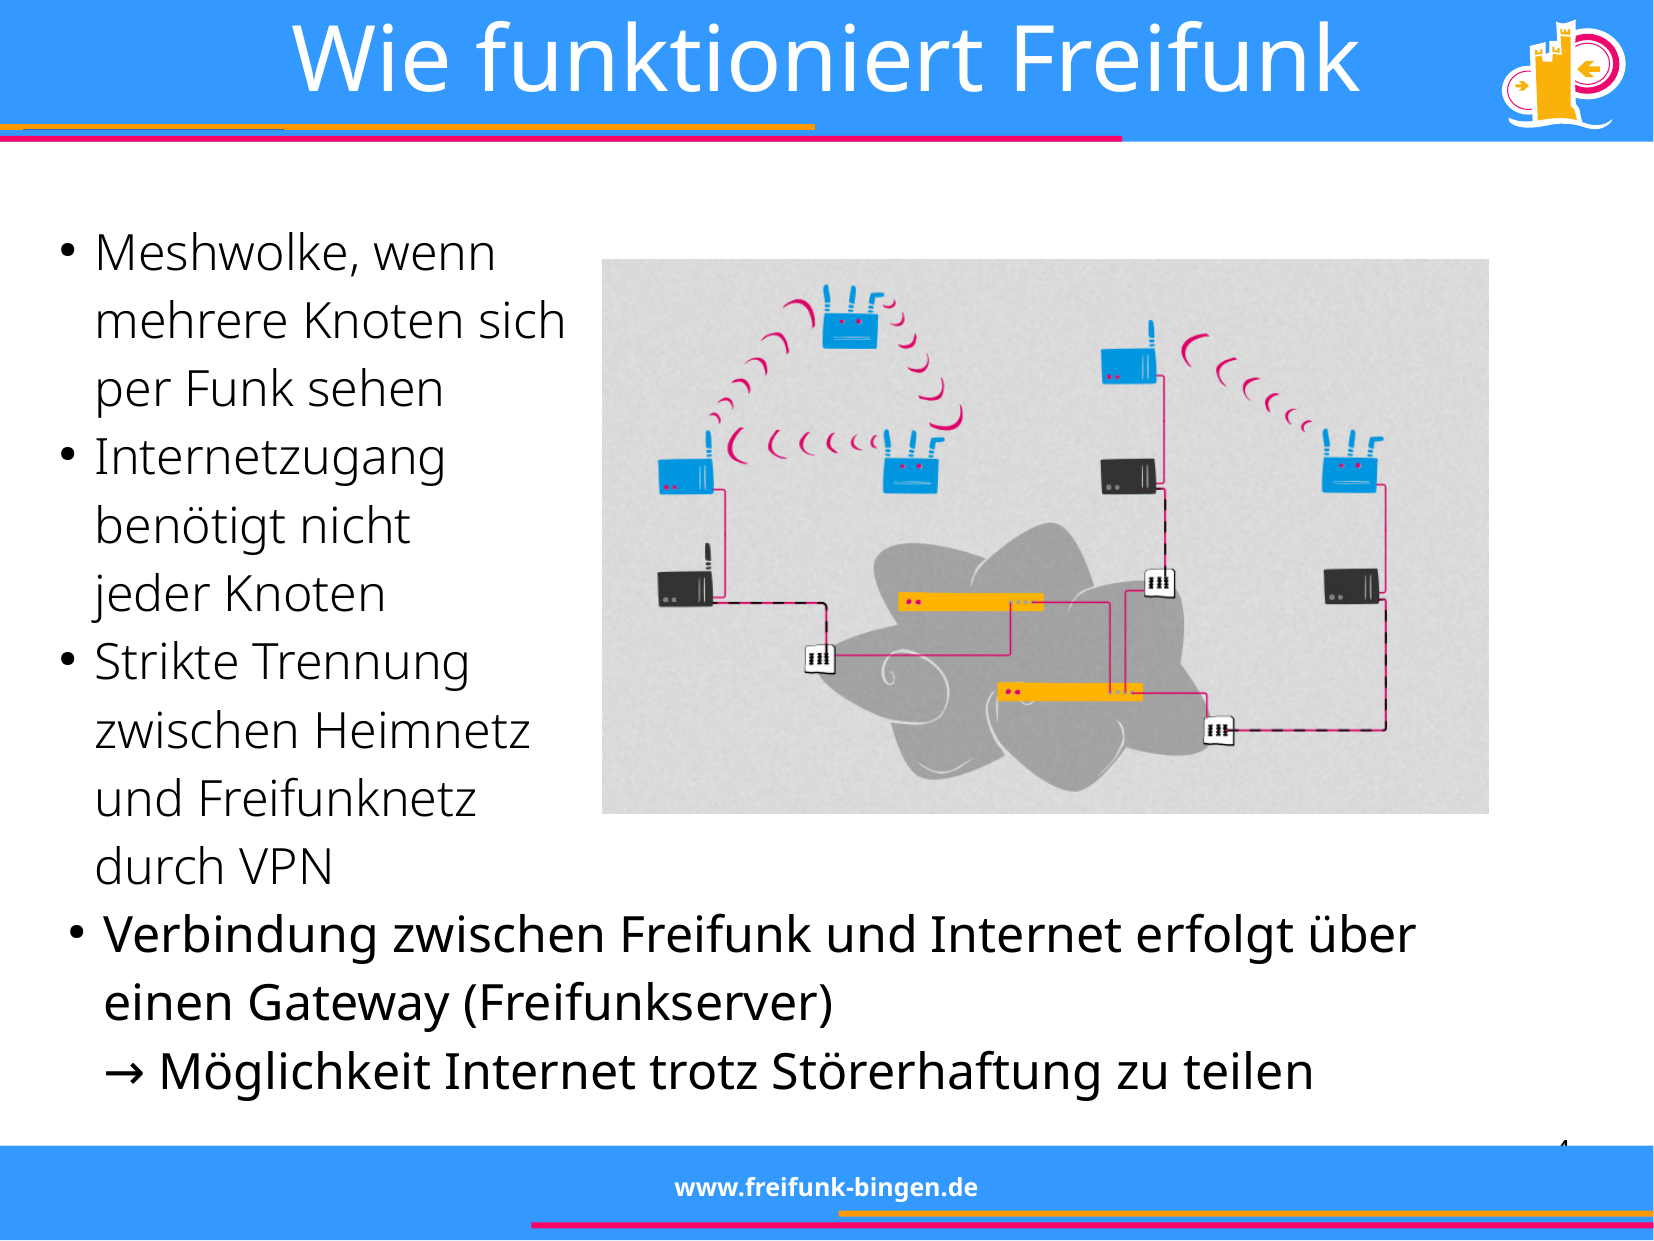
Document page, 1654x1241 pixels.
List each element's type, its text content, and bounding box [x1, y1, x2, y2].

title Wie funktioniert Freifunk [82, 0, 1405, 160]
picture [602, 0, 1654, 814]
subtitle Meshwolke, wenn mehrere Knoten sich per Funk sehen Internetzugang benötigt nicht jeder Knoten Strikte Trennung zwischen Heimnetz und Freifunknetz durch VPN [59, 142, 579, 891]
text_box [0, 0, 1123, 142]
text_box www.freifunk-bingen.de [460, 1180, 1193, 1220]
text_box [0, 1145, 1654, 1241]
text_box Verbindung zwischen Freifunk und Internet erfolgt über einen Gateway (Freifunkserver) → Möglichkeit Internet trotz Störerhaftung zu teilen [53, 891, 1471, 1180]
